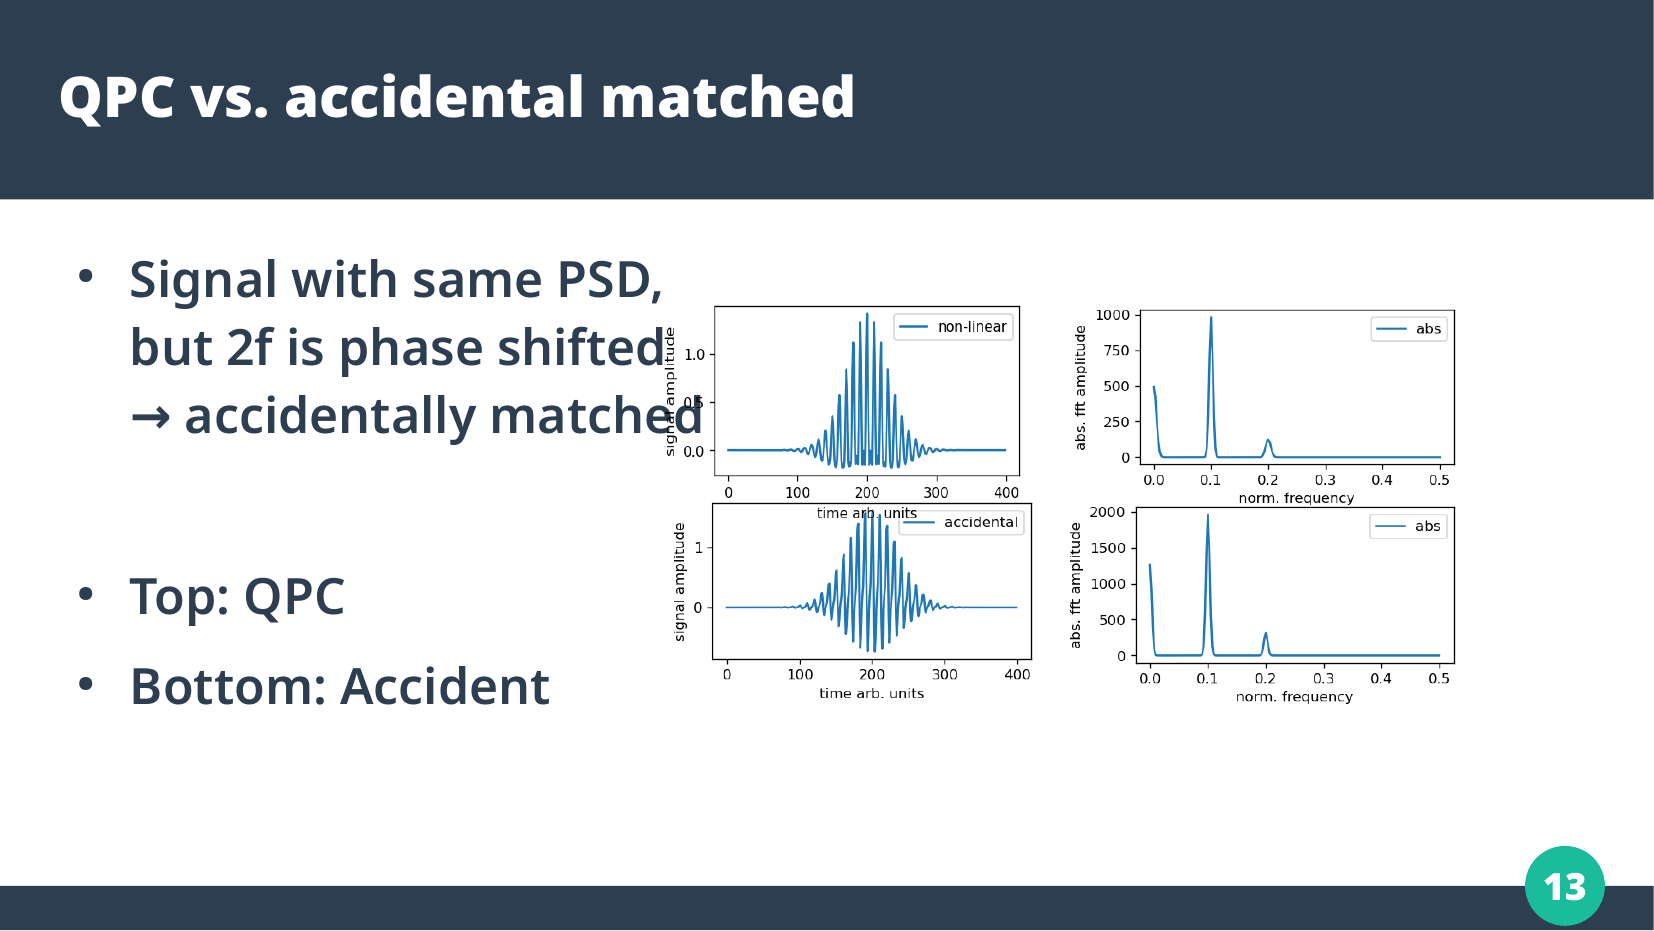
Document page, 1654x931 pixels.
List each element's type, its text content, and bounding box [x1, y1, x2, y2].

list Signal with same PSD, but 2f is phase shifted → accidentally matched Top: QPC Bottom: Accident [59, 243, 1595, 864]
picture [1060, 299, 1463, 714]
picture [655, 295, 1040, 710]
title QPC vs. accidental matched [59, 37, 1595, 155]
